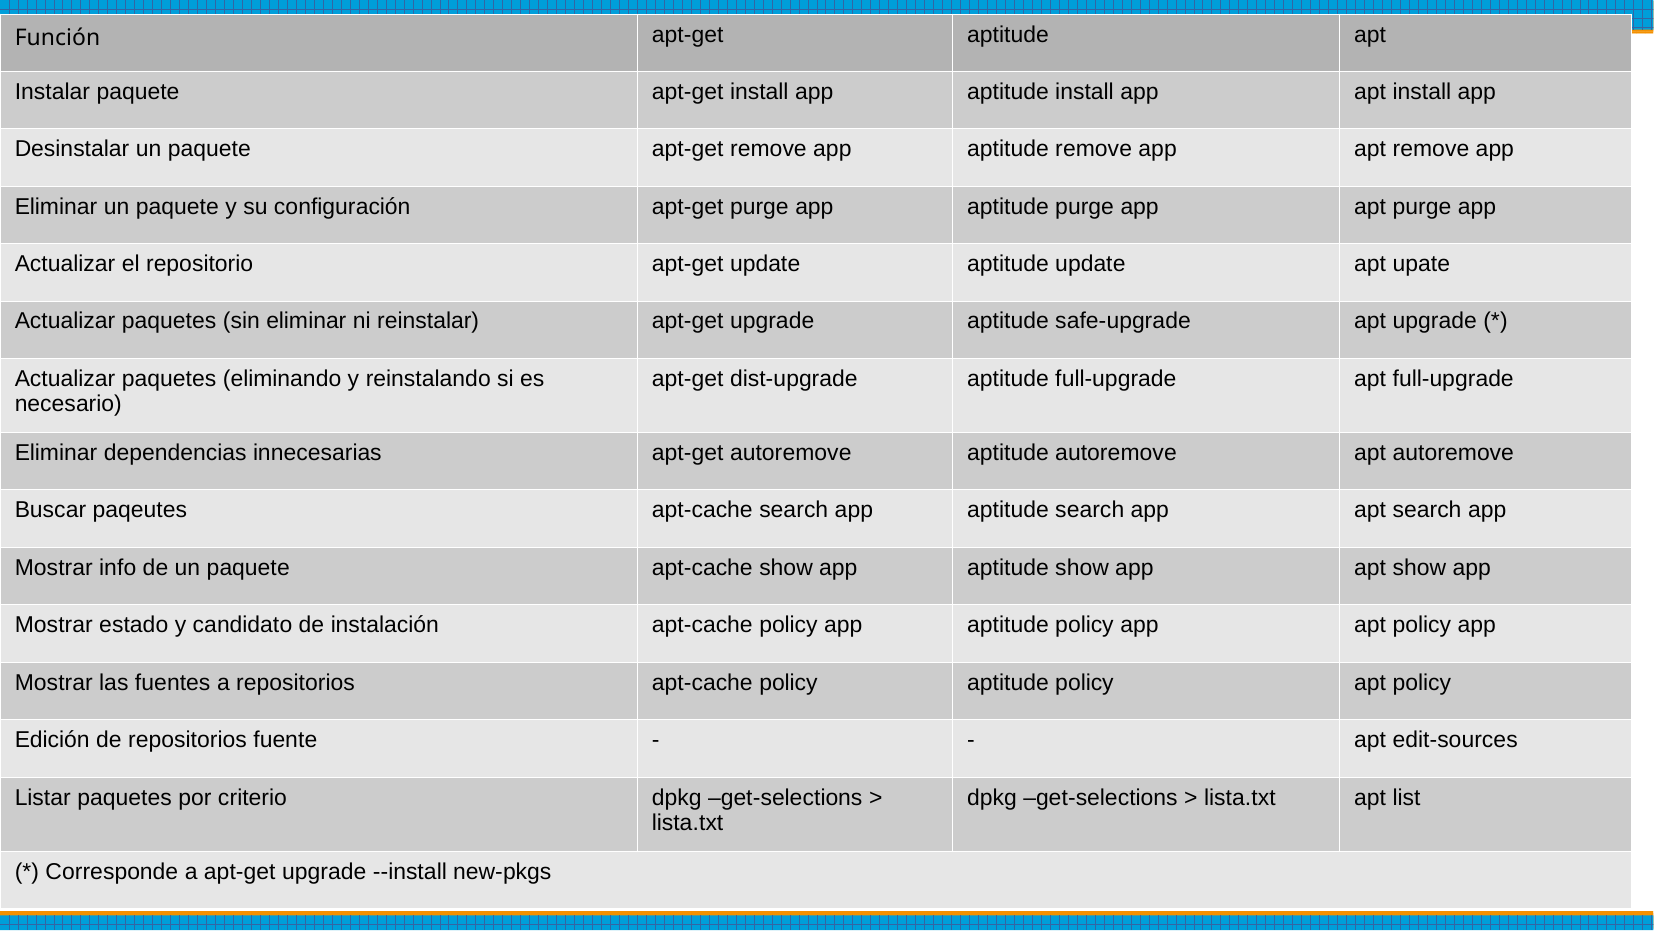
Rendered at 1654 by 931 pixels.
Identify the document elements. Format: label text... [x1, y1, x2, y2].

table_cell aptitude policy app [953, 605, 1339, 662]
table_header Función [1, 15, 637, 71]
table_cell Mostrar estado y candidato de instalación [1, 605, 637, 662]
table_cell apt-get dist-upgrade [638, 359, 952, 432]
table_cell apt show app [1340, 548, 1631, 604]
table_cell apt list [1340, 778, 1631, 851]
table_cell apt full-upgrade [1340, 359, 1631, 432]
table_cell Actualizar paquetes (eliminando y reinstalando si es necesario) [1, 359, 637, 432]
table_cell aptitude install app [953, 72, 1339, 128]
table_header apt-get [638, 15, 952, 71]
table_cell apt policy app [1340, 605, 1631, 662]
table_cell apt-get upgrade [638, 302, 952, 358]
table_cell Buscar paqeutes [1, 490, 637, 547]
table_cell Actualizar paquetes (sin eliminar ni reinstalar) [1, 302, 637, 358]
table_cell apt install app [1340, 72, 1631, 128]
table_cell Eliminar dependencias innecesarias [1, 433, 637, 489]
table_cell Mostrar info de un paquete [1, 548, 637, 604]
table_cell aptitude safe-upgrade [953, 302, 1339, 358]
table_cell aptitude show app [953, 548, 1339, 604]
table_cell apt upgrade (*) [1340, 302, 1631, 358]
table_cell apt edit-sources [1340, 720, 1631, 777]
table_cell Listar paquetes por criterio [1, 778, 637, 851]
table_cell apt policy [1340, 663, 1631, 719]
table_cell apt-get remove app [638, 129, 952, 186]
table_cell aptitude policy [953, 663, 1339, 719]
table_header apt [1340, 15, 1631, 71]
table_cell apt autoremove [1340, 433, 1631, 489]
table_cell Desinstalar un paquete [1, 129, 637, 186]
table_cell aptitude full-upgrade [953, 359, 1339, 432]
table_cell apt purge app [1340, 187, 1631, 243]
table_cell Mostrar las fuentes a repositorios [1, 663, 637, 719]
table_cell (*) Corresponde a apt-get upgrade --install new-pkgs [1, 852, 1631, 908]
table_cell apt-get autoremove [638, 433, 952, 489]
table_cell - [638, 720, 952, 777]
table_cell dpkg –get-selections > lista.txt [953, 778, 1339, 851]
table_cell apt-cache policy [638, 663, 952, 719]
table_cell dpkg –get-selections > lista.txt [638, 778, 952, 851]
table_cell apt search app [1340, 490, 1631, 547]
table_cell apt remove app [1340, 129, 1631, 186]
table_cell Eliminar un paquete y su configuración [1, 187, 637, 243]
table_cell apt upate [1340, 244, 1631, 301]
table_cell aptitude search app [953, 490, 1339, 547]
table_header aptitude [953, 15, 1339, 71]
table_cell Instalar paquete [1, 72, 637, 128]
table_cell apt-get install app [638, 72, 952, 128]
table_cell apt-get purge app [638, 187, 952, 243]
table_cell apt-cache search app [638, 490, 952, 547]
table_cell apt-get update [638, 244, 952, 301]
table_cell apt-cache show app [638, 548, 952, 604]
table_cell aptitude autoremove [953, 433, 1339, 489]
table_cell aptitude update [953, 244, 1339, 301]
table_cell Actualizar el repositorio [1, 244, 637, 301]
table_cell Edición de repositorios fuente [1, 720, 637, 777]
table_cell apt-cache policy app [638, 605, 952, 662]
table_cell aptitude remove app [953, 129, 1339, 186]
table_cell aptitude purge app [953, 187, 1339, 243]
table_cell - [953, 720, 1339, 777]
